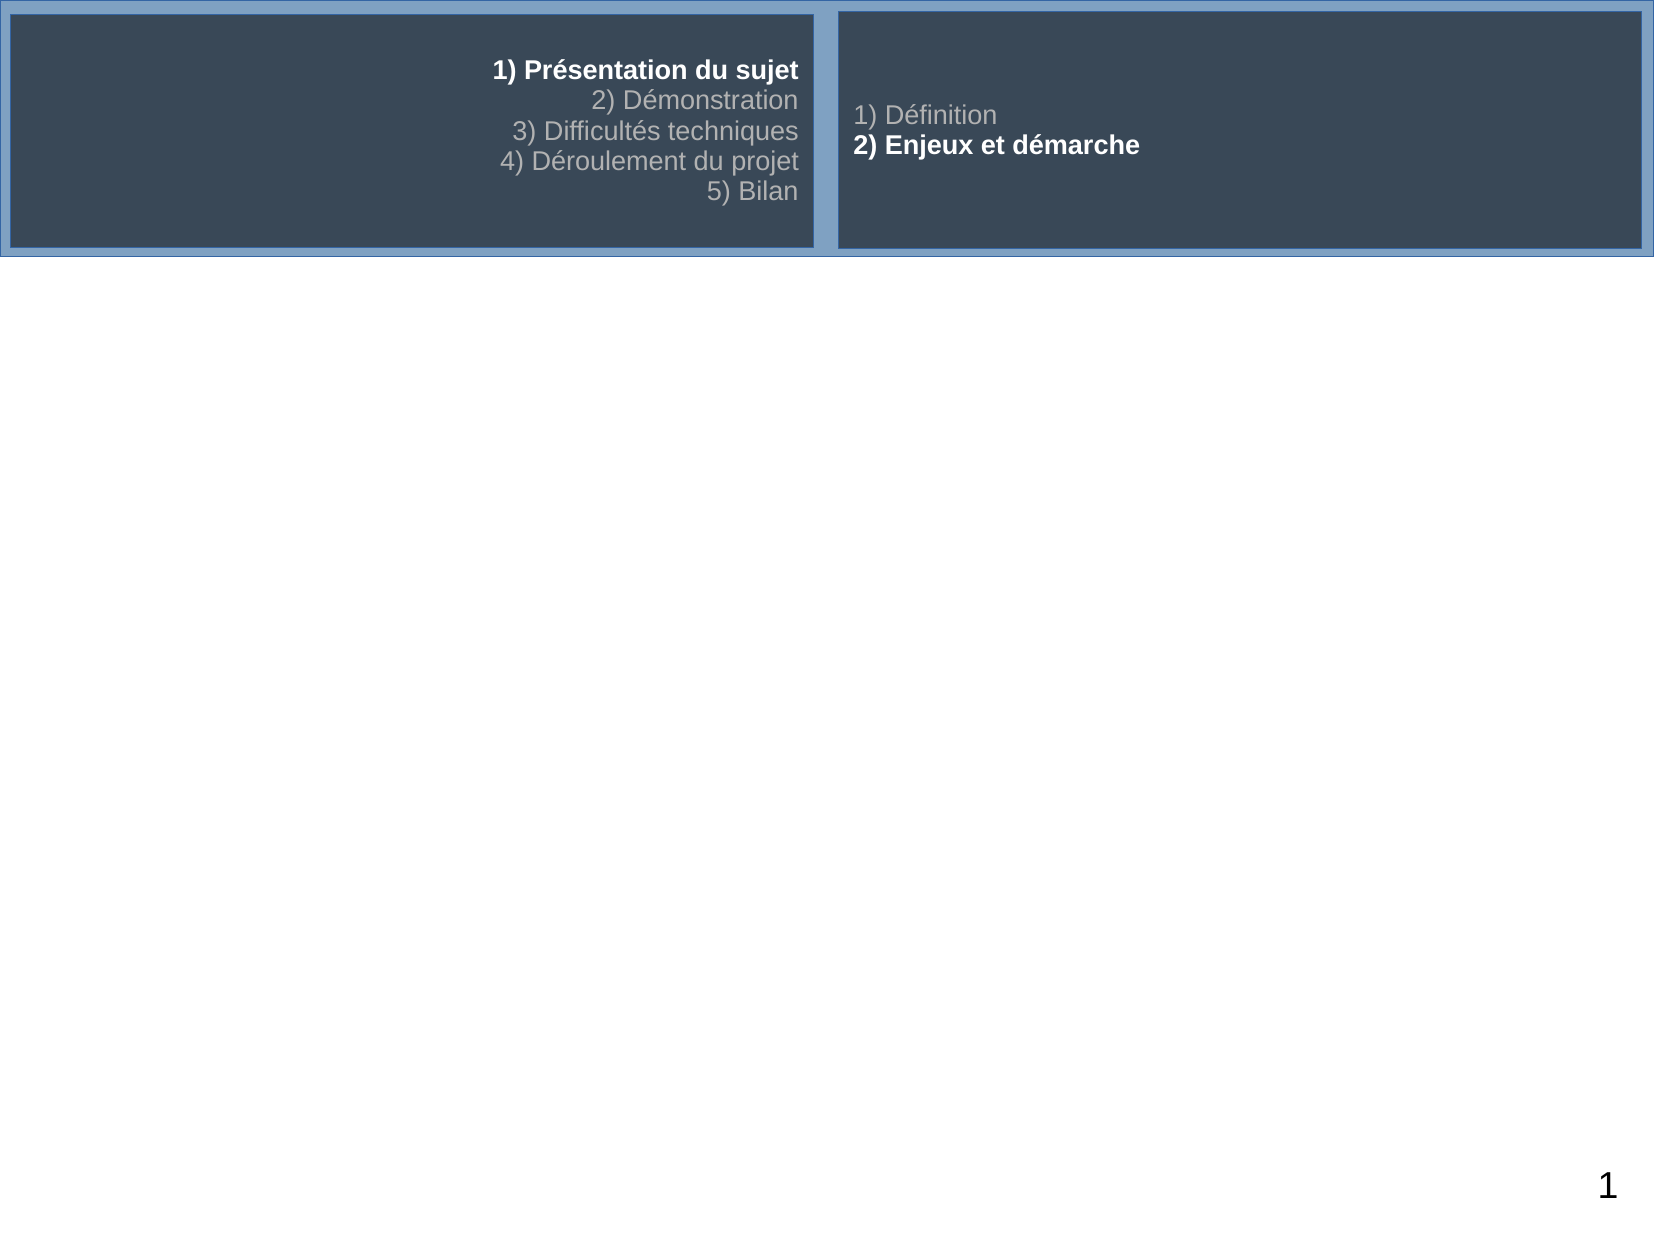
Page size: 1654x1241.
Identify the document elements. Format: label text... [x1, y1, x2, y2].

text_box 1) Définition 2) Enjeux et démarche [838, 11, 1642, 249]
text_box 1 [1582, 1157, 1642, 1215]
text_box 1) Présentation du sujet 2) Démonstration 3) Difficultés techniques 4) Déroulement du projet 5) Bilan [10, 14, 814, 248]
text_box [0, 0, 1654, 257]
